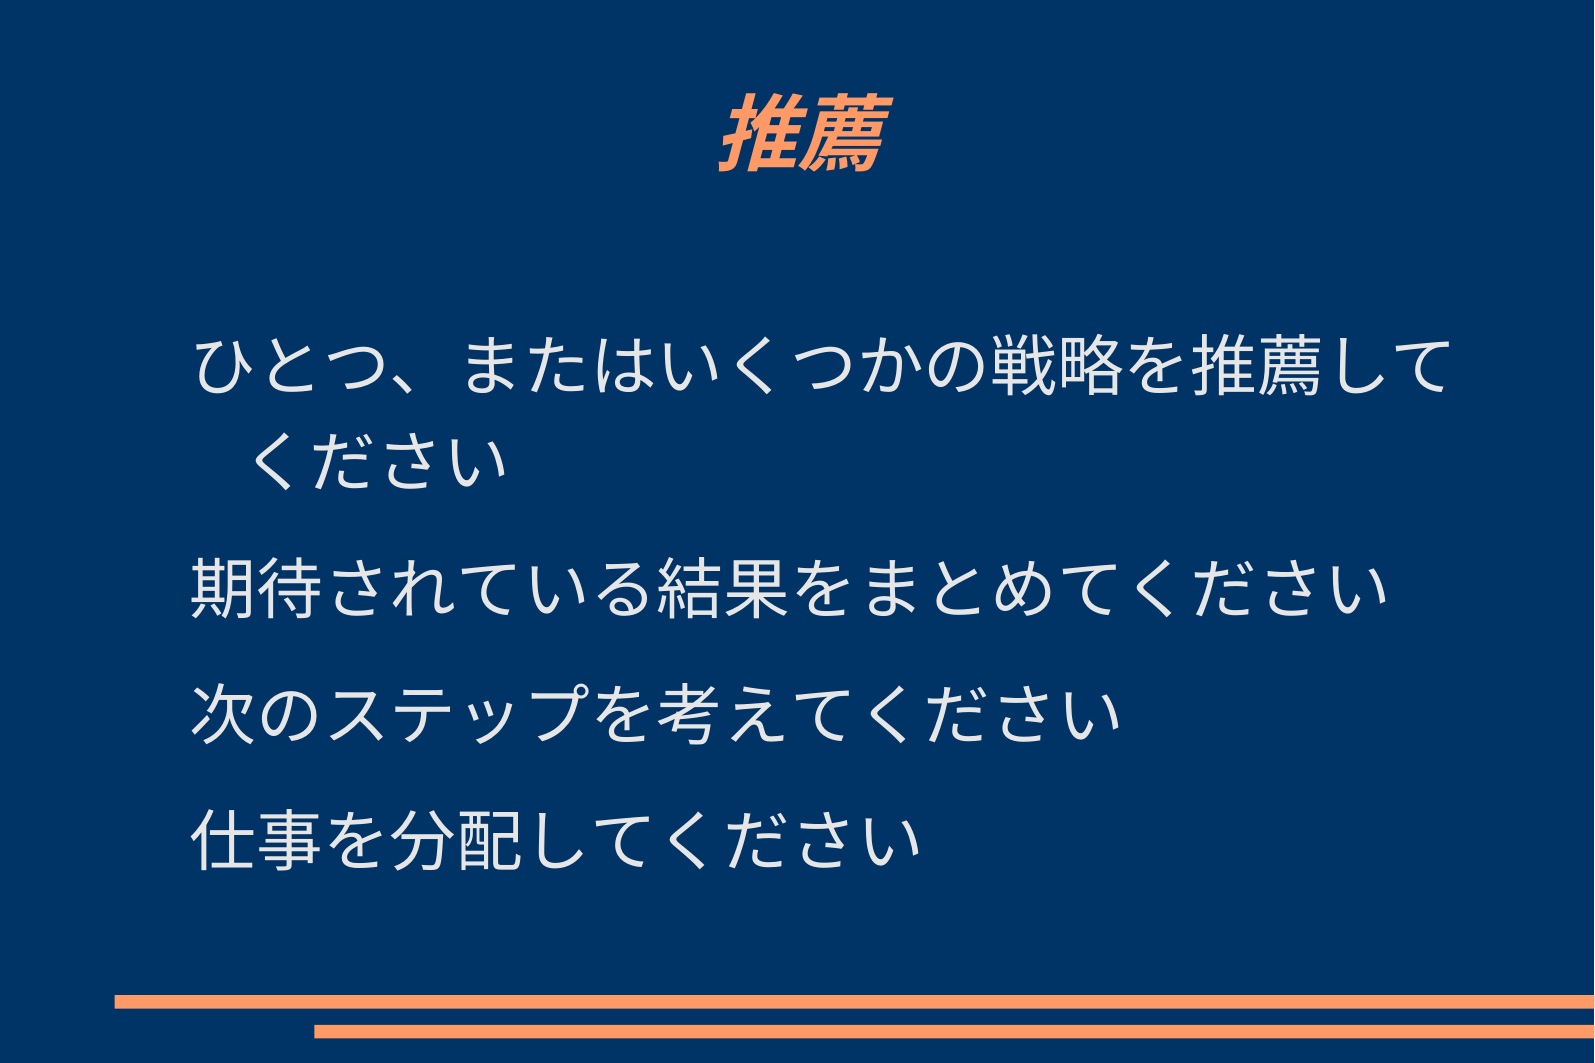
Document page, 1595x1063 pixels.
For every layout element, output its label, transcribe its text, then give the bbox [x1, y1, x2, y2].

title 推薦 [117, 39, 1479, 218]
list ひとつ、またはいくつかの戦略を推薦してください 期待されている結果をまとめてください 次のステップを考えてください 仕事を分配してください [172, 312, 1514, 983]
